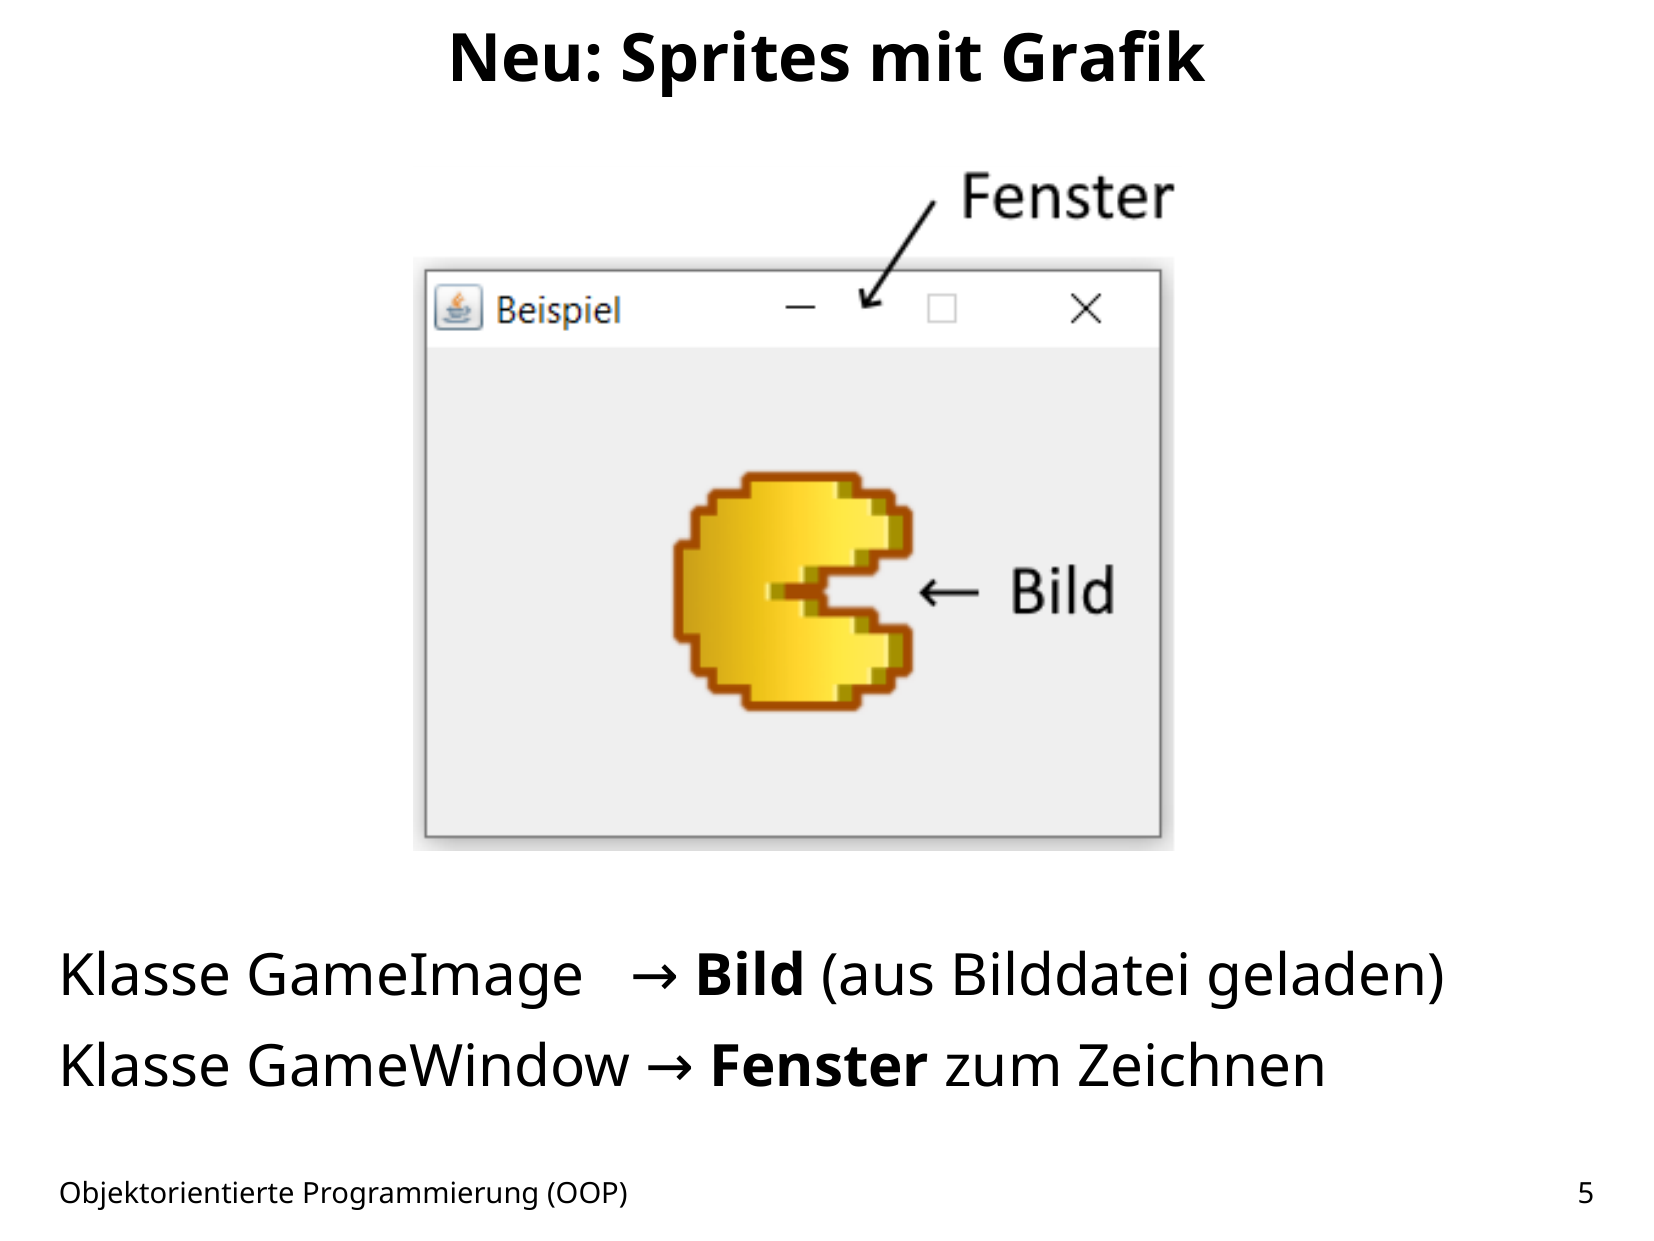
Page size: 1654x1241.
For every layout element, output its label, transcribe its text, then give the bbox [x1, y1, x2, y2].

picture [413, 165, 1182, 851]
list Klasse GameImage → Bild (aus Bilddatei geladen) Klasse GameWindow → Fenster zum Zeichnen [59, 921, 1583, 1158]
title Neu: Sprites mit Grafik [0, 5, 1654, 107]
